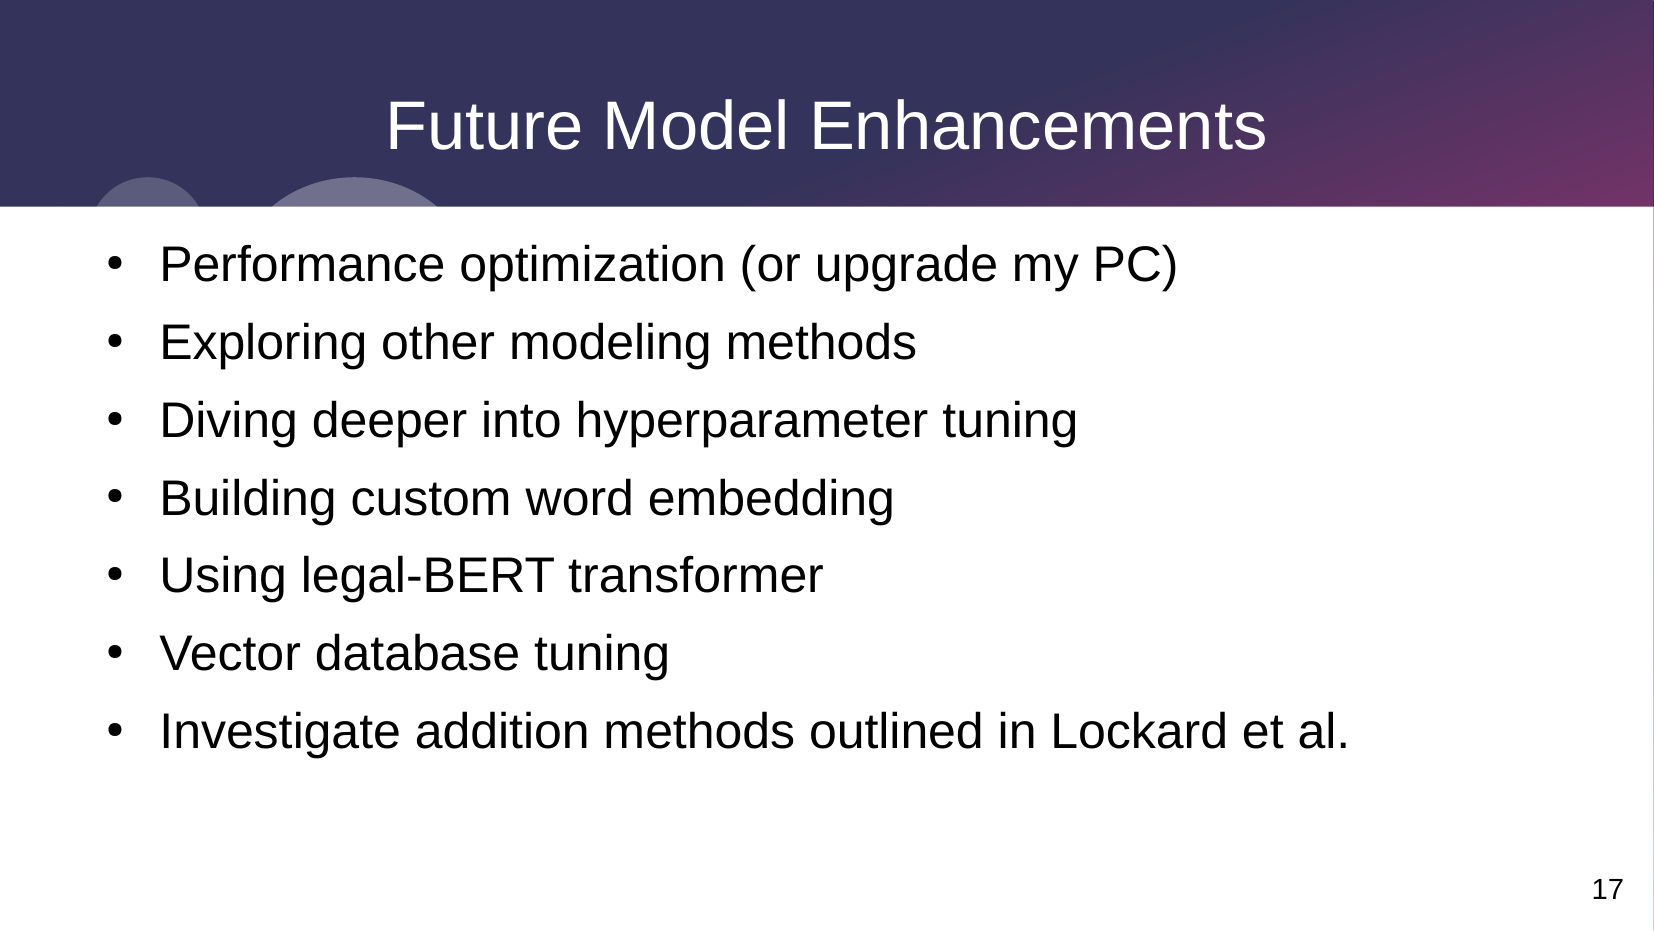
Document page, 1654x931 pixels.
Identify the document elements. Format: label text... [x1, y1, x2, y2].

title Future Model Enhancements [88, 44, 1565, 207]
list Performance optimization (or upgrade my PC) Exploring other modeling methods Diving deeper into hyperparameter tuning Building custom word embedding Using legal-BERT transformer Vector database tuning Investigate addition methods outlined in Lockard et al. [88, 236, 1565, 827]
